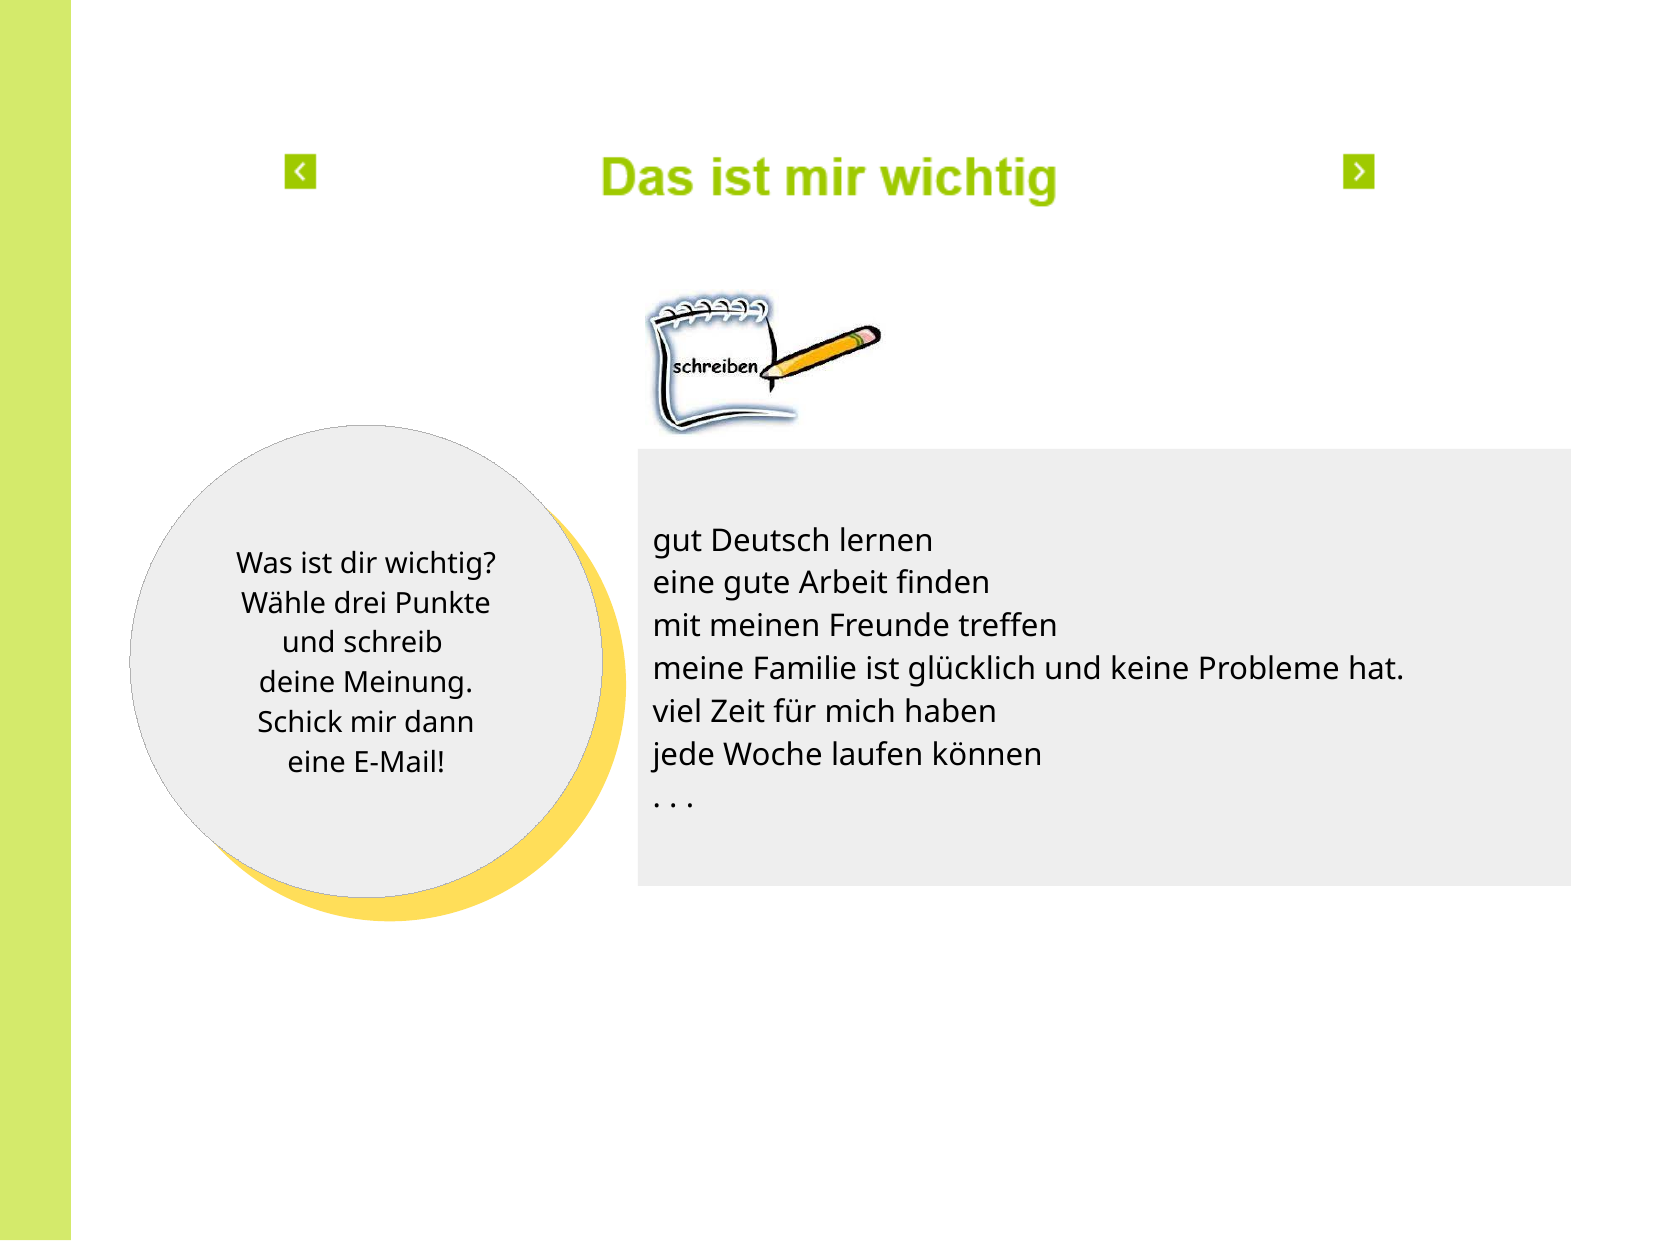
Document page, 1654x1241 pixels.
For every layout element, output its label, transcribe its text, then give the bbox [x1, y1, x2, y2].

text_box gut Deutsch lernen eine gute Arbeit finden mit meinen Freunde treffen meine Familie ist glücklich und keine Probleme hat. viel Zeit für mich haben jede Woche laufen können . . . [637, 448, 1571, 886]
text_box Was ist dir wichtig? Wähle drei Punkte und schreib deine Meinung. Schick mir dann eine E-Mail! [129, 425, 603, 898]
text_box [0, 0, 71, 1241]
text_box [214, 506, 627, 922]
picture [645, 289, 886, 438]
picture [271, 129, 1381, 224]
